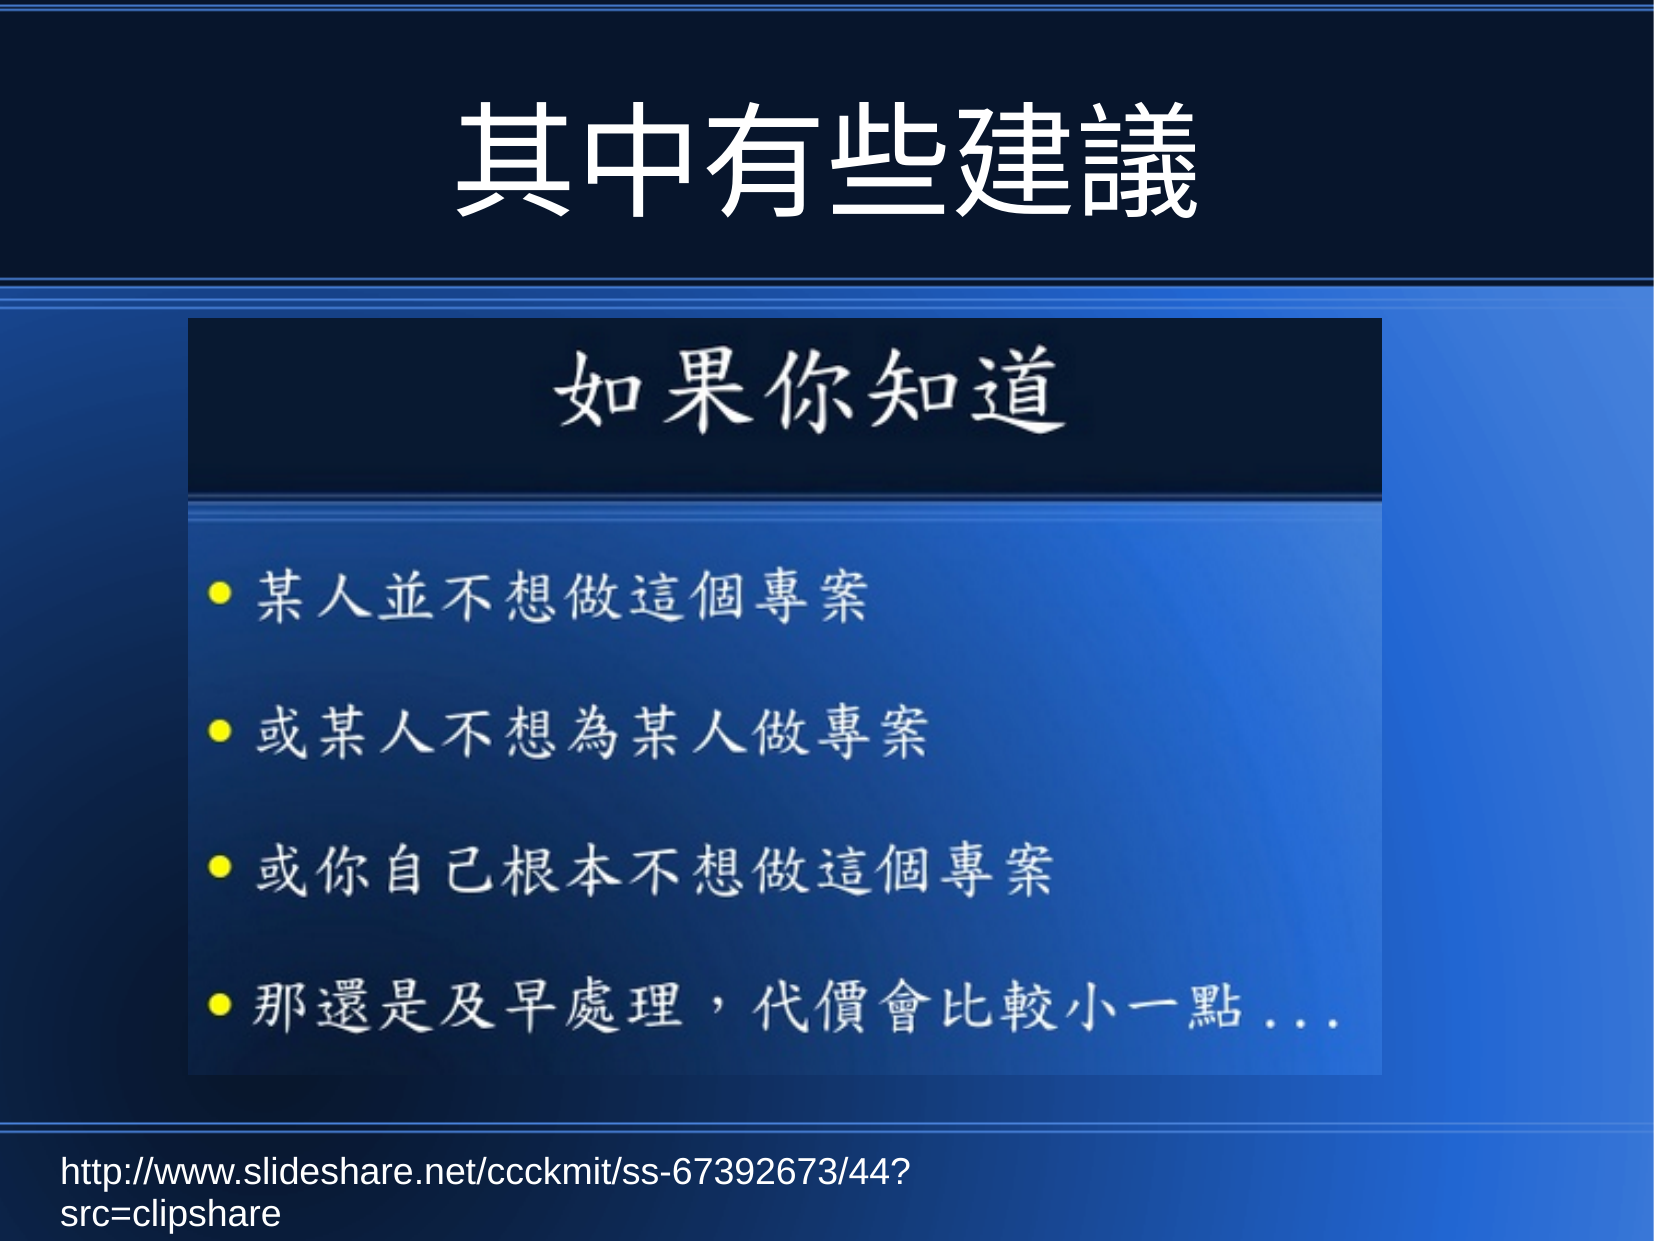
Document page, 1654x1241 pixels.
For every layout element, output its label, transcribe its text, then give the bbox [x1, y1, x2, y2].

picture [0, 0, 1654, 1241]
title 其中有些建議 [82, 49, 1571, 257]
text_box http://www.slideshare.net/ccckmit/ss-67392673/44?src=clipshare [45, 1143, 1146, 1201]
